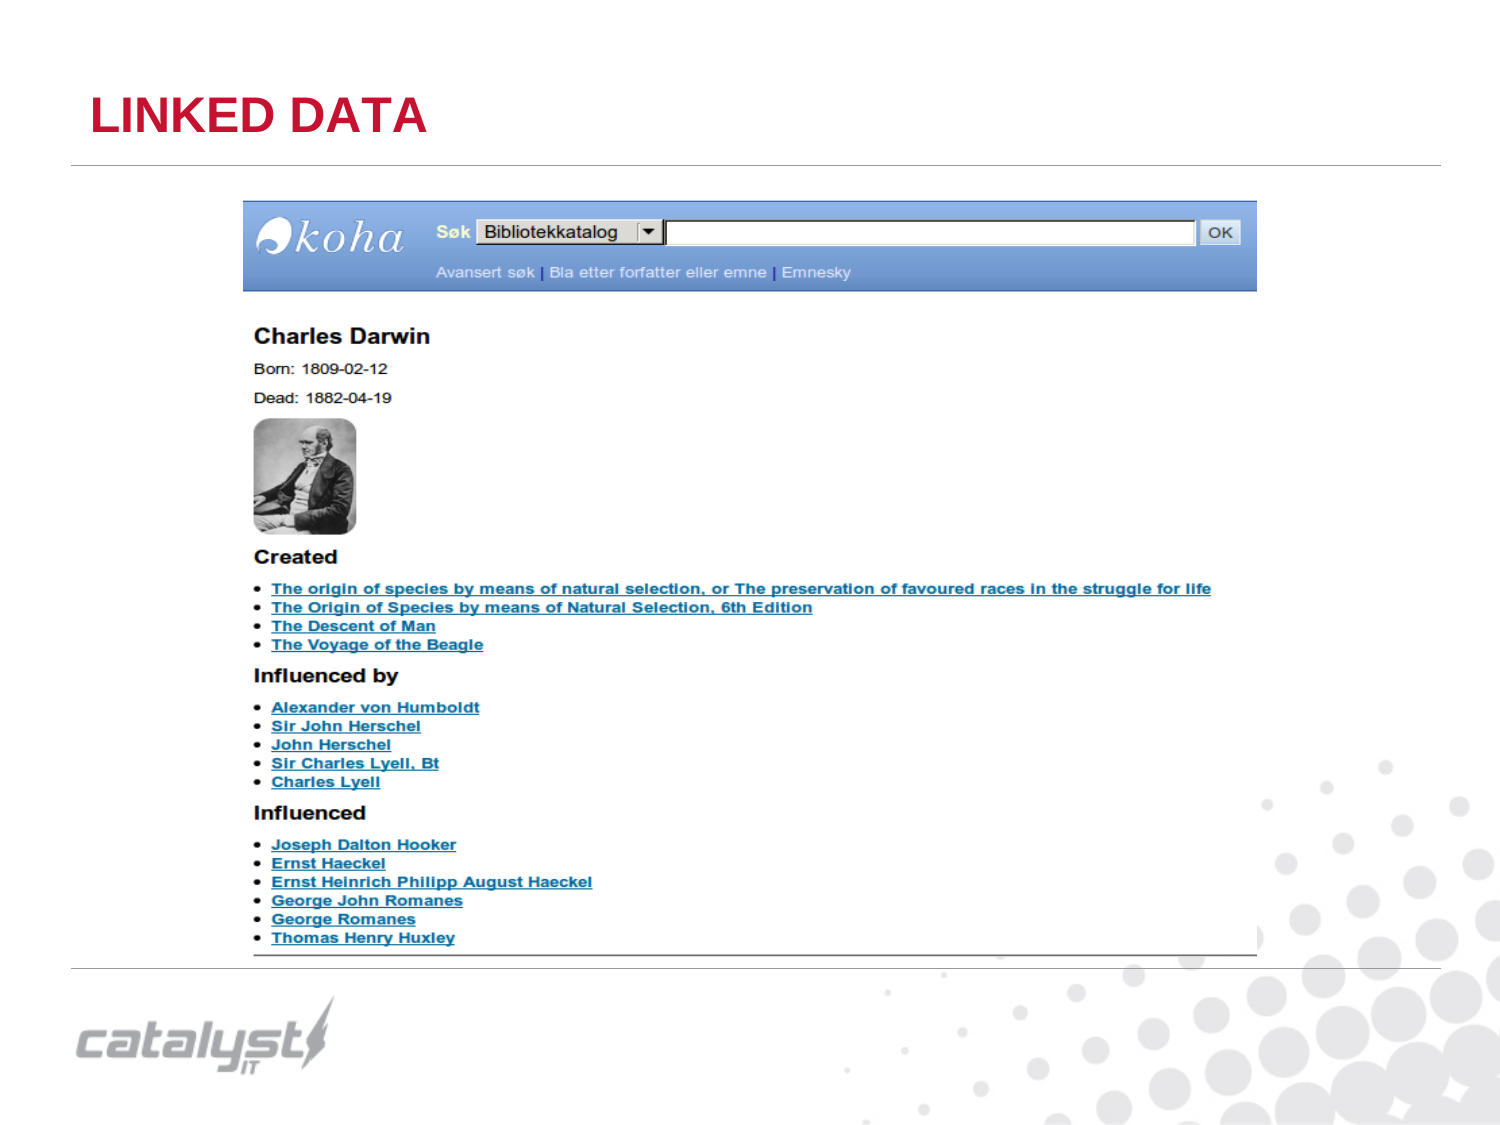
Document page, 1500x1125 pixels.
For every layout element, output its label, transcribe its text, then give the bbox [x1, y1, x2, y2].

picture [0, 0, 1500, 1125]
title LINKED DATA [75, 59, 1425, 166]
